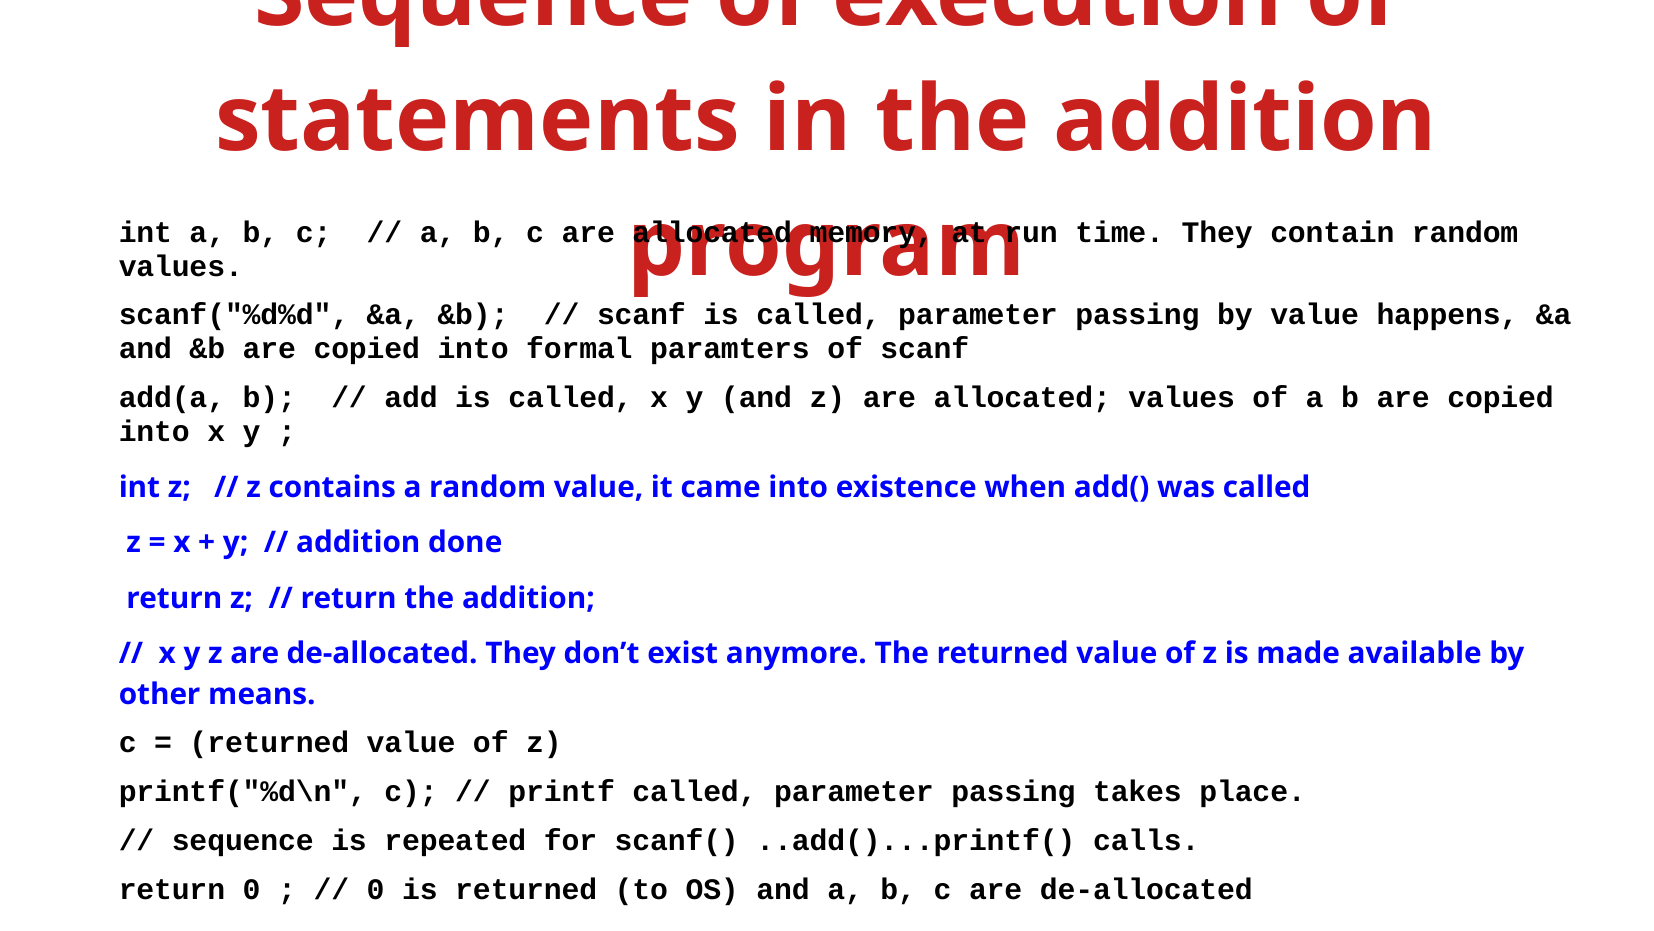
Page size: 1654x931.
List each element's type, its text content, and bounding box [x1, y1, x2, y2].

list int a, b, c; // a, b, c are allocated memory, at run time. They contain random values. scanf("%d%d", &a, &b); // scanf is called, parameter passing by value happens, &a and &b are copied into formal paramters of scanf add(a, b); // add is called, x y (and z) are allocated; values of a b are copied into x y ; int z; // z contains a random value, it came into existence when add() was called z = x + y; // addition done return z; // return the addition; // x y z are de-allocated. They don’t exist anymore. The returned value of z is made available by other means. c = (returned value of z) printf("%d\n", c); // printf called, parameter passing takes place. // sequence is repeated for scanf() ..add()...printf() calls. return 0 ; // 0 is returned (to OS) and a, b, c are de-allocated [82, 217, 1595, 910]
title Sequence of execution of statements in the addition program [82, 22, 1571, 207]
